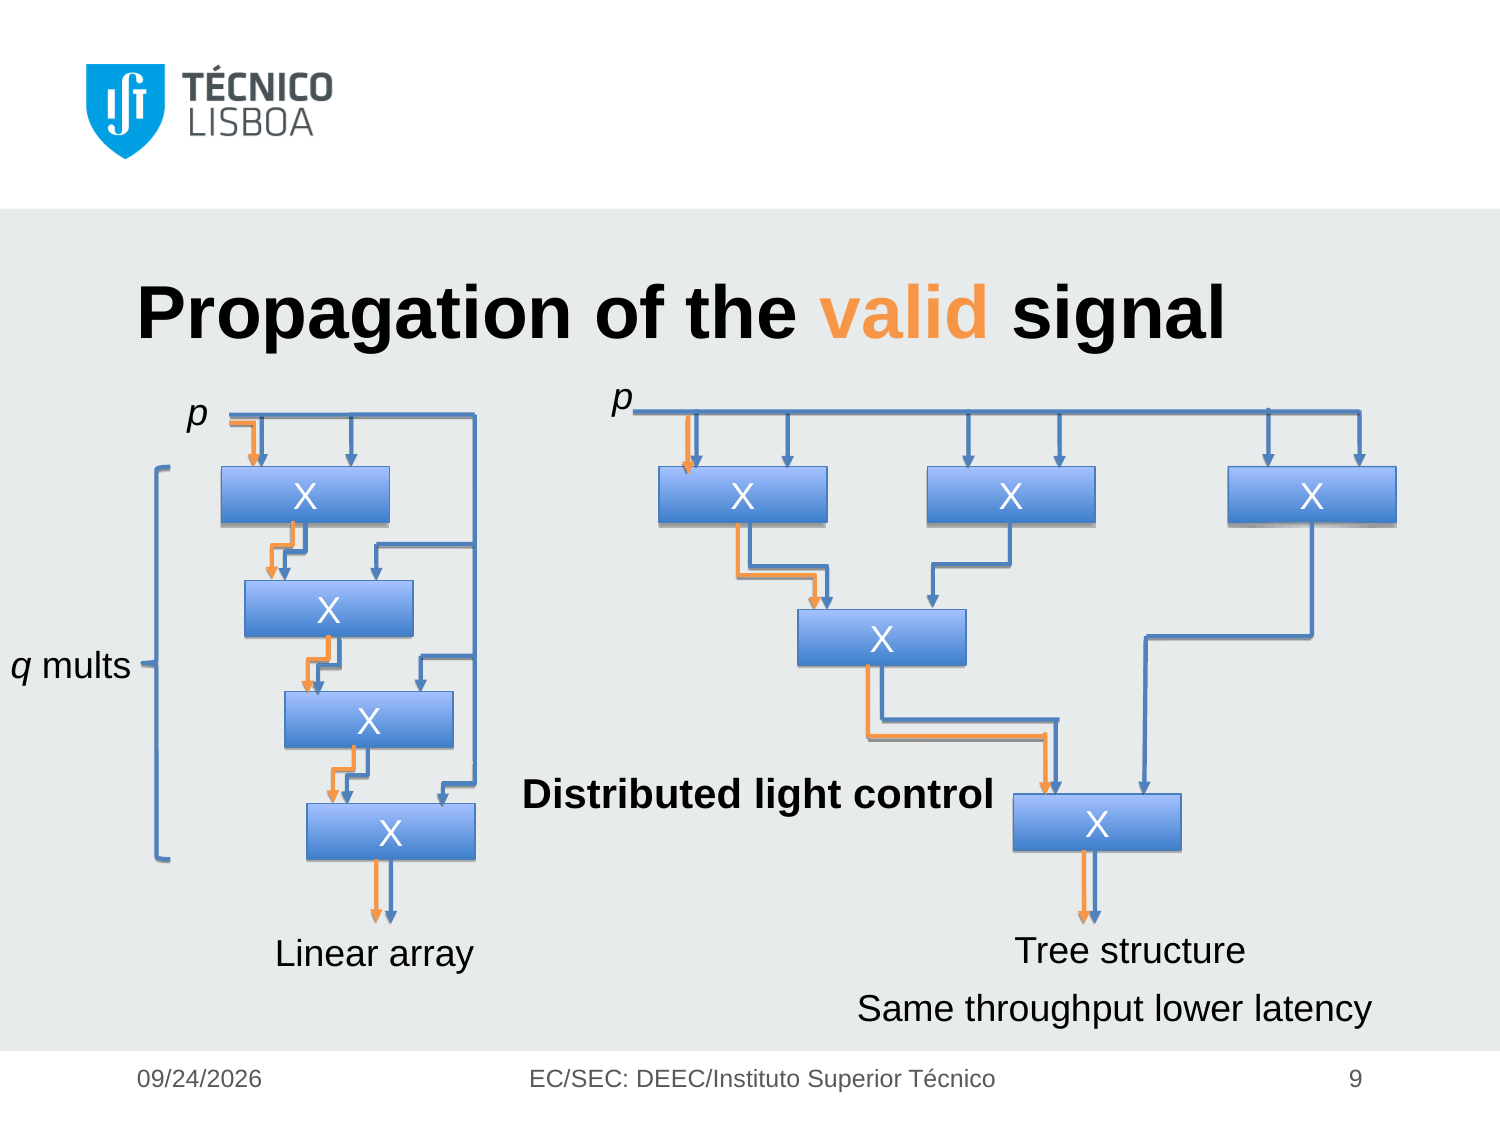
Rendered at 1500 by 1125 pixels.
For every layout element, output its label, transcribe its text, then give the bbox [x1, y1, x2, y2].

text_box Linear array [260, 921, 490, 982]
text_box p [597, 364, 649, 425]
title Propagation of the valid signal [121, 237, 1378, 381]
text_box X [1013, 794, 1182, 850]
text_box Tree structure [999, 918, 1261, 977]
text_box Distributed light control [507, 759, 1022, 825]
text_box X [307, 803, 475, 860]
picture [0, 0, 1500, 1125]
text_box Same throughput lower latency [842, 977, 1388, 1037]
text_box X [798, 609, 966, 666]
slide_number <number> [1077, 1052, 1378, 1103]
text_box X [221, 466, 390, 523]
text_box X [1228, 466, 1397, 523]
text_box X [285, 691, 453, 748]
text_box q mults [0, 633, 147, 694]
text_box X [927, 466, 1096, 523]
text_box X [659, 466, 827, 523]
text_box p [172, 380, 223, 440]
footer EC/SEC: DEEC/Instituto Superior Técnico [512, 1052, 1021, 1103]
text_box X [245, 580, 413, 637]
slide_number 11/11/2018 [121, 1052, 425, 1103]
